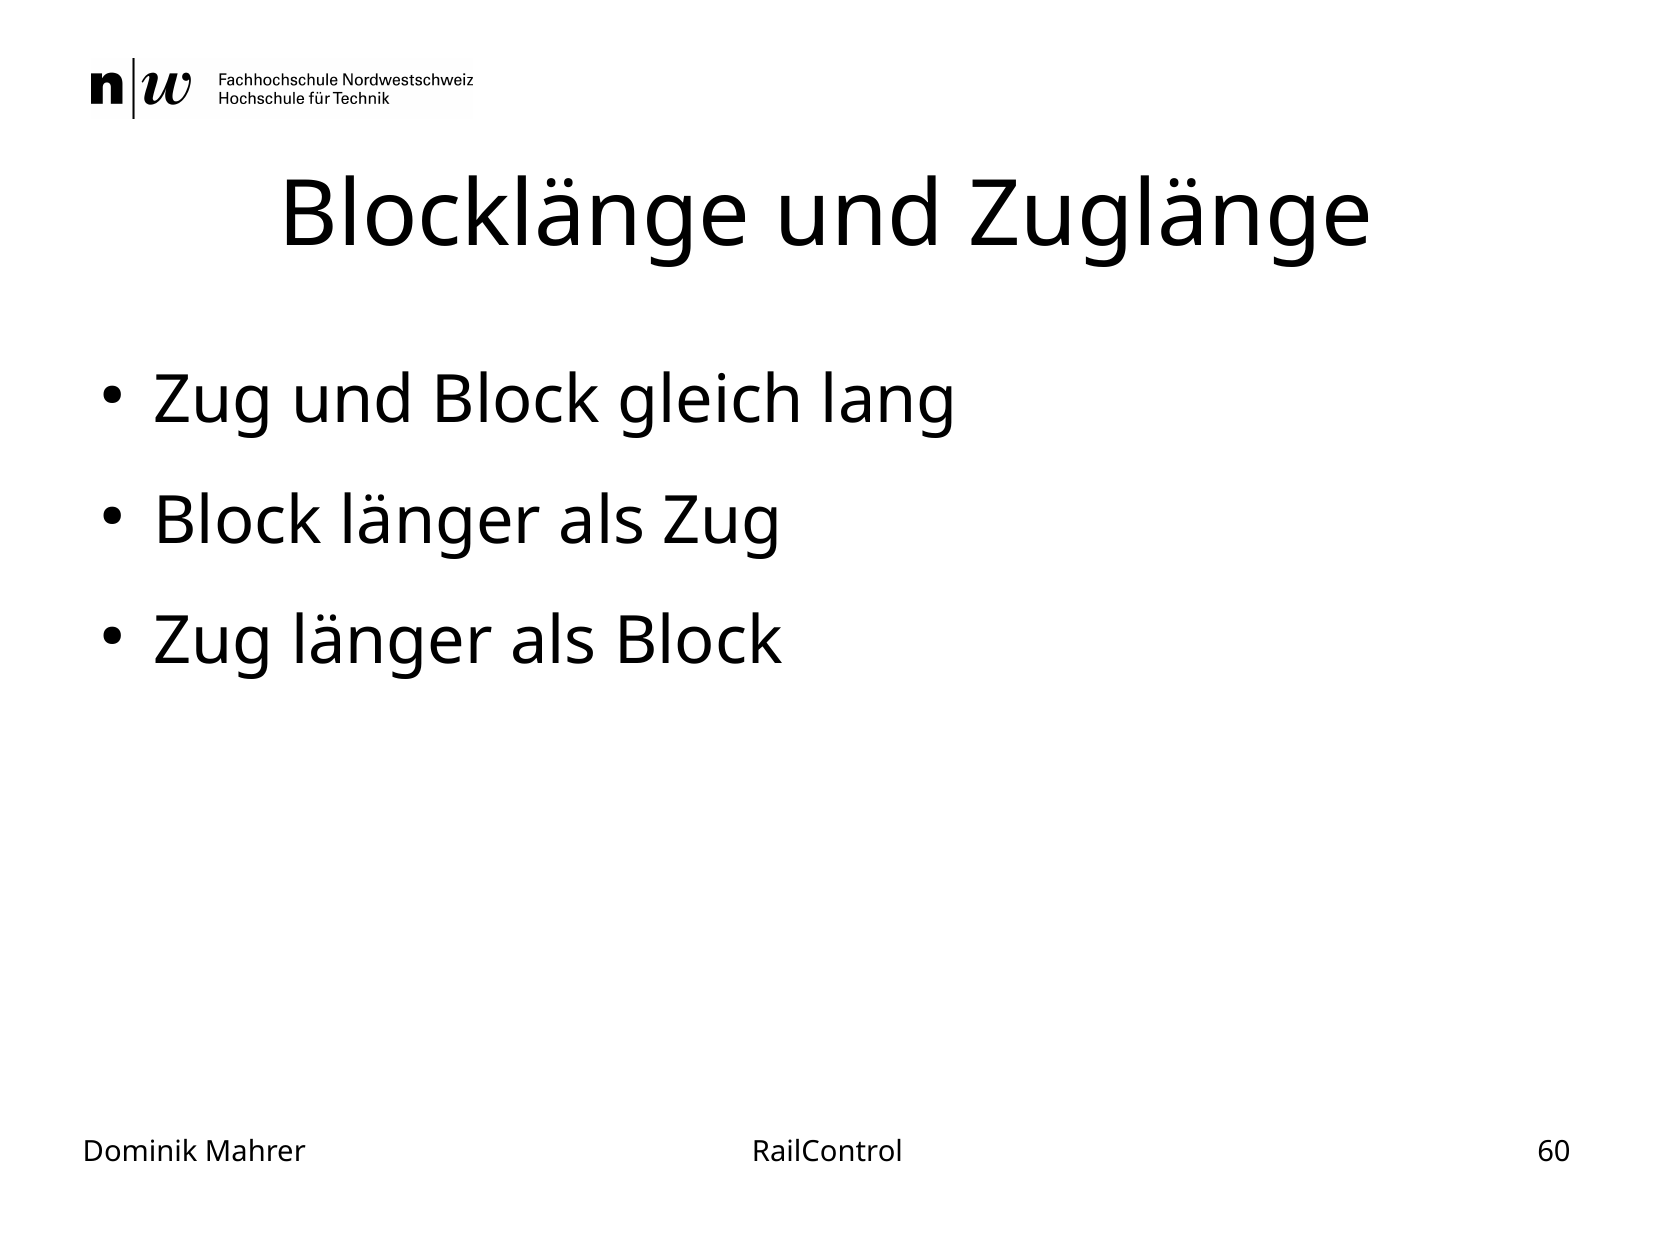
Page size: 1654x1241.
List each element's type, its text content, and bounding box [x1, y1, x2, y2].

picture [91, 58, 473, 119]
list Zug und Block gleich lang Block länger als Zug Zug länger als Block [82, 351, 1571, 1063]
title Blocklänge und Zuglänge [82, 153, 1571, 267]
